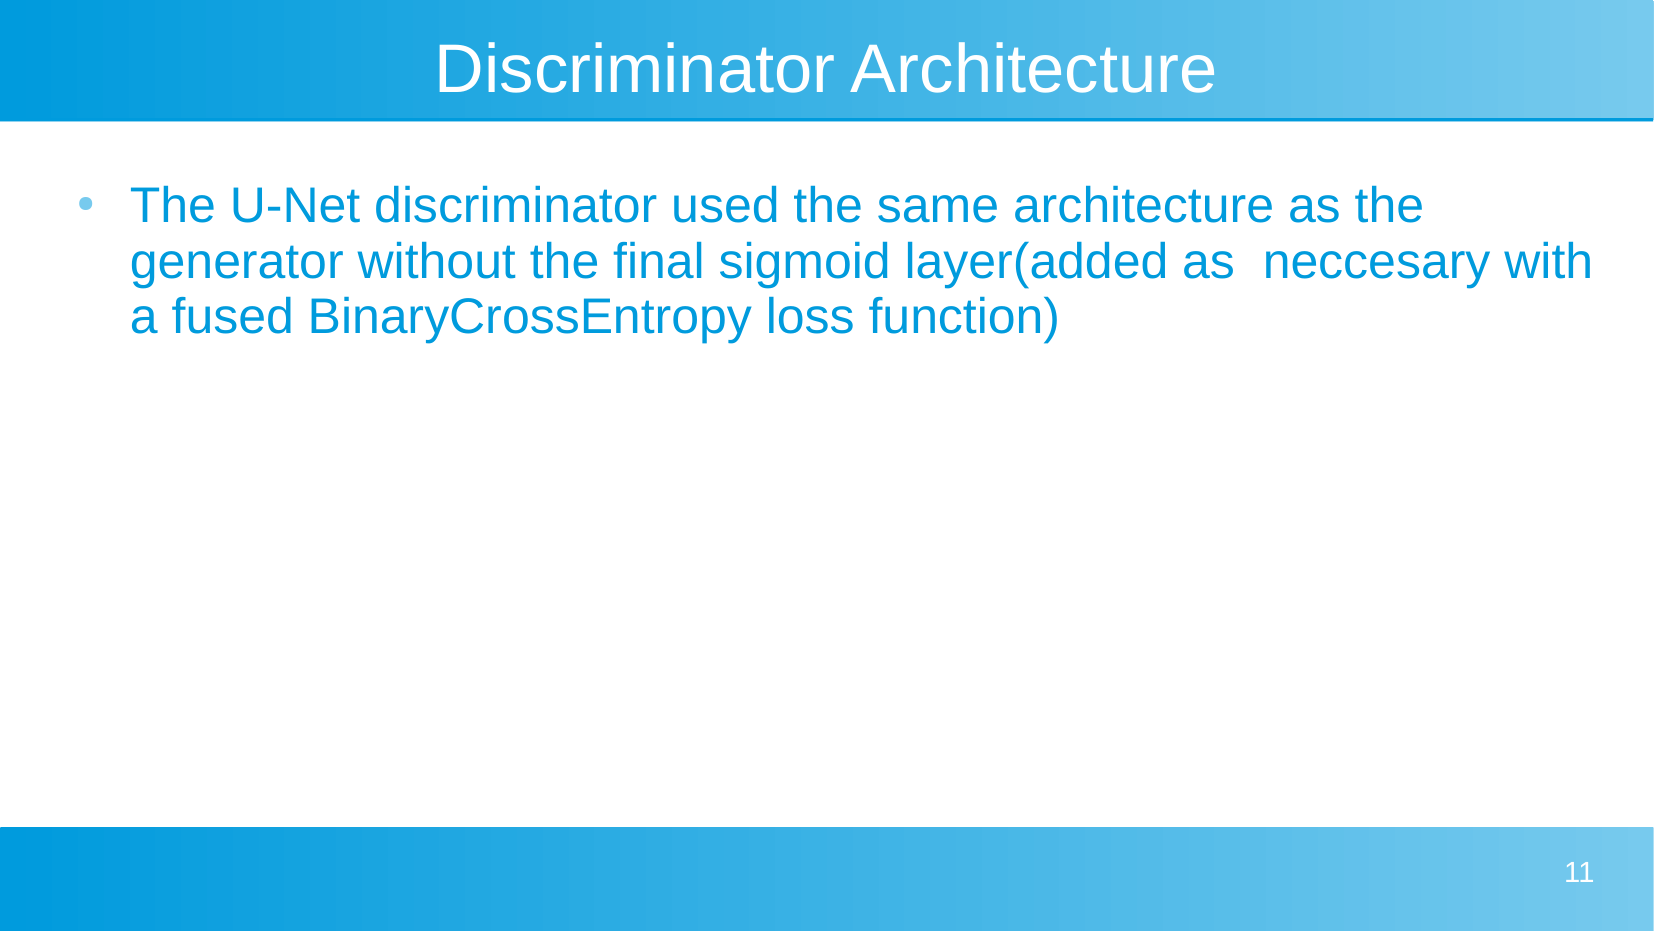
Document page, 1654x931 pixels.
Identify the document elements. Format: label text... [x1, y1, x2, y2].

list The U-Net discriminator used the same architecture as the generator without the final sigmoid layer(added as neccesary with a fused BinaryCrossEntropy loss function) [59, 177, 1595, 768]
title Discriminator Architecture [59, 29, 1595, 108]
